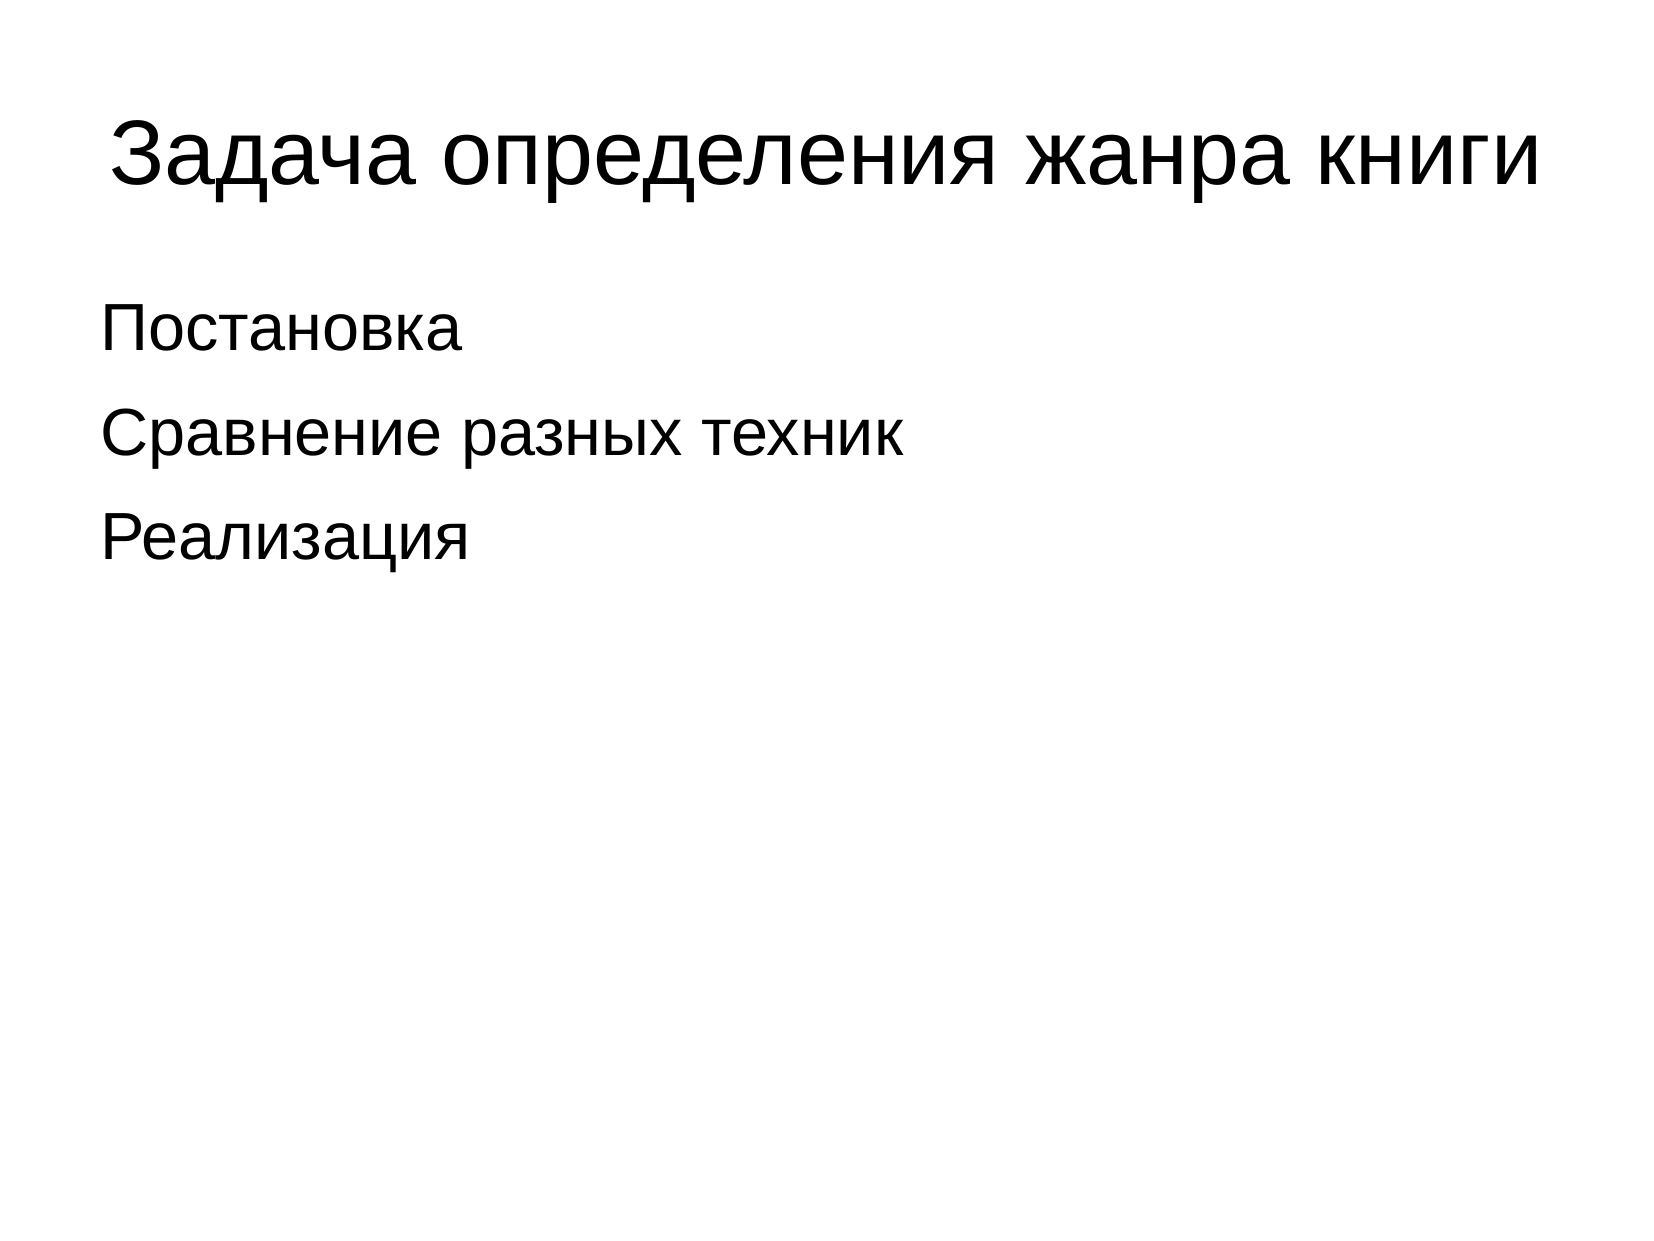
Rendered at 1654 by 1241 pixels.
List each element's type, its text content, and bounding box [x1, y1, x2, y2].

title Задача определения жанра книги [82, 56, 1571, 250]
list Постановка Сравнение разных техник Реализация [82, 290, 1571, 1109]
